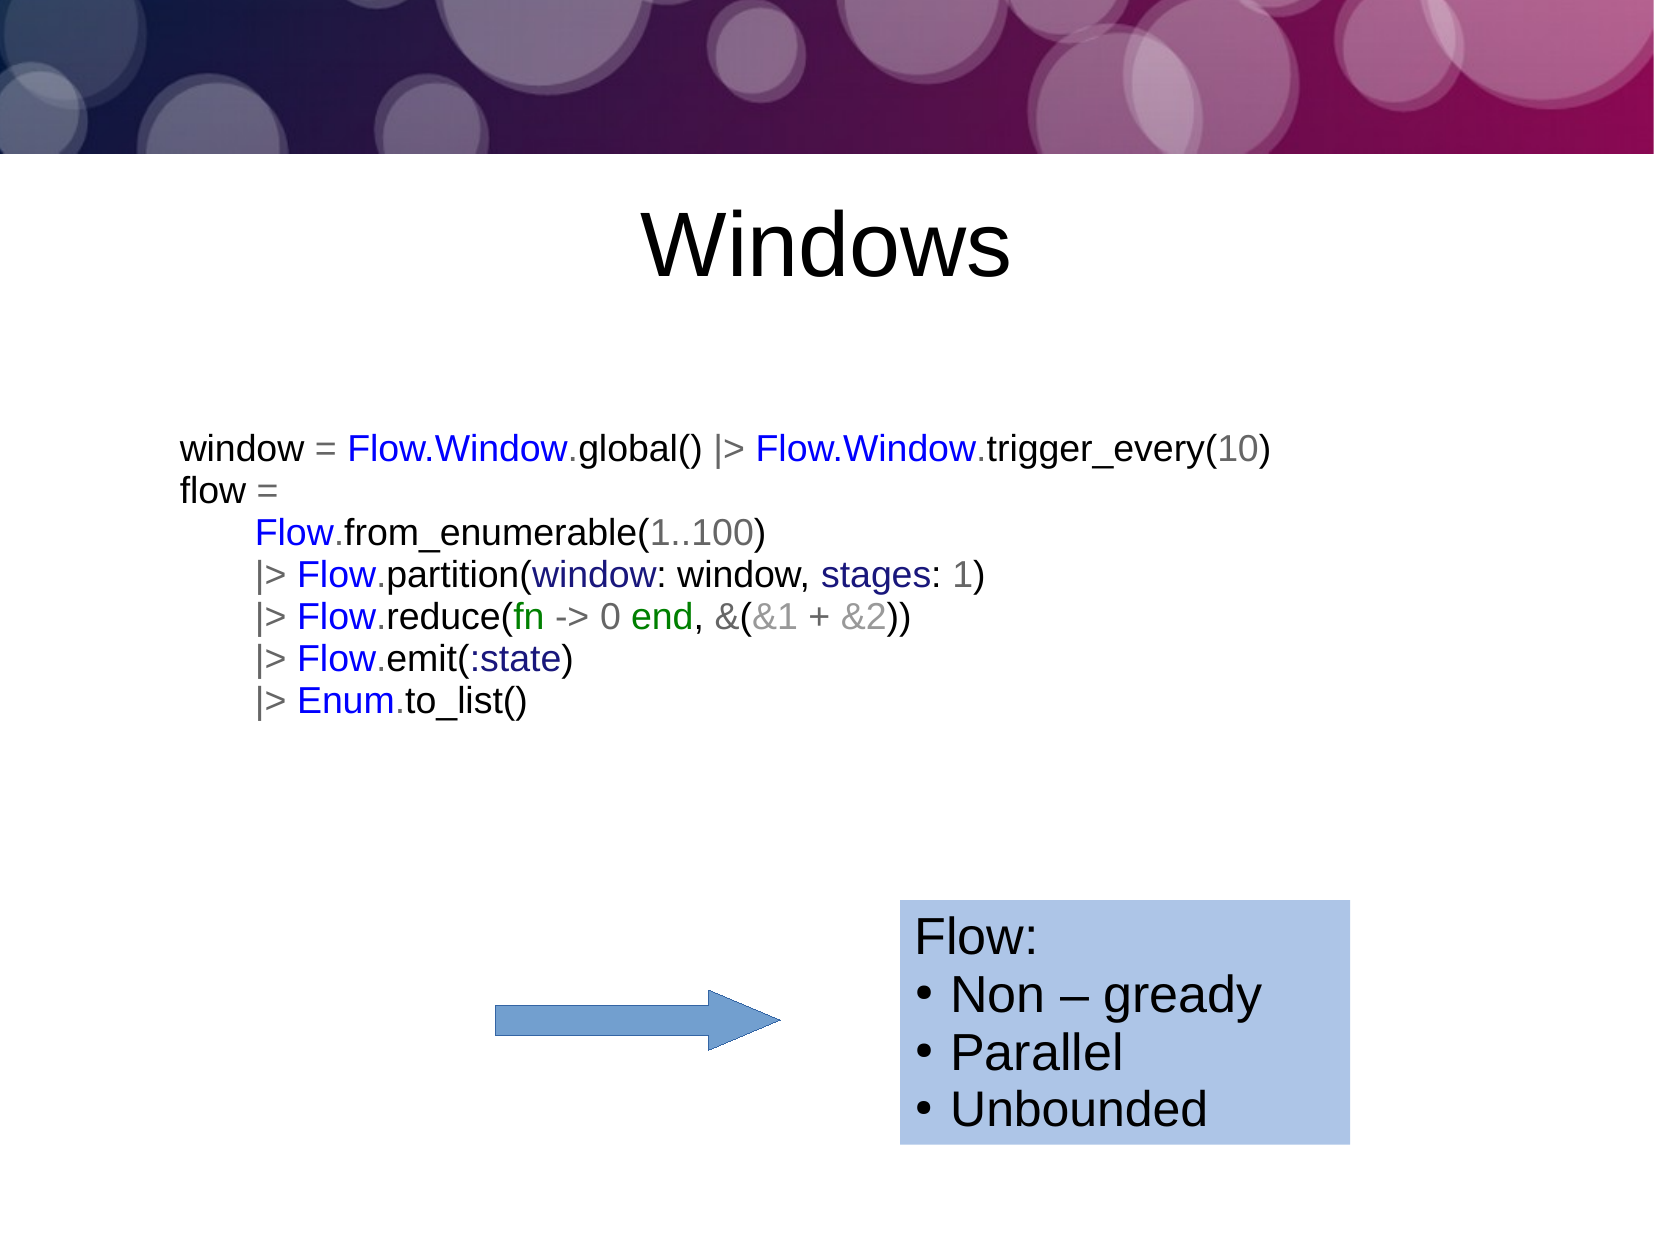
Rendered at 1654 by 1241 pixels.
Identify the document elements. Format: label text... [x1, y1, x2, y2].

text_box window = Flow.Window.global() |> Flow.Window.trigger_every(10) flow = Flow.from_enumerable(1..100) |> Flow.partition(window: window, stages: 1) |> Flow.reduce(fn -> 0 end, &(&1 + &2)) |> Flow.emit(:state) |> Enum.to_list() [164, 419, 1575, 729]
picture [0, 0, 1654, 154]
title Windows [82, 159, 1571, 331]
text_box [495, 990, 781, 1051]
text_box Flow: Non – gready Parallel Unbounded [900, 900, 1351, 1145]
